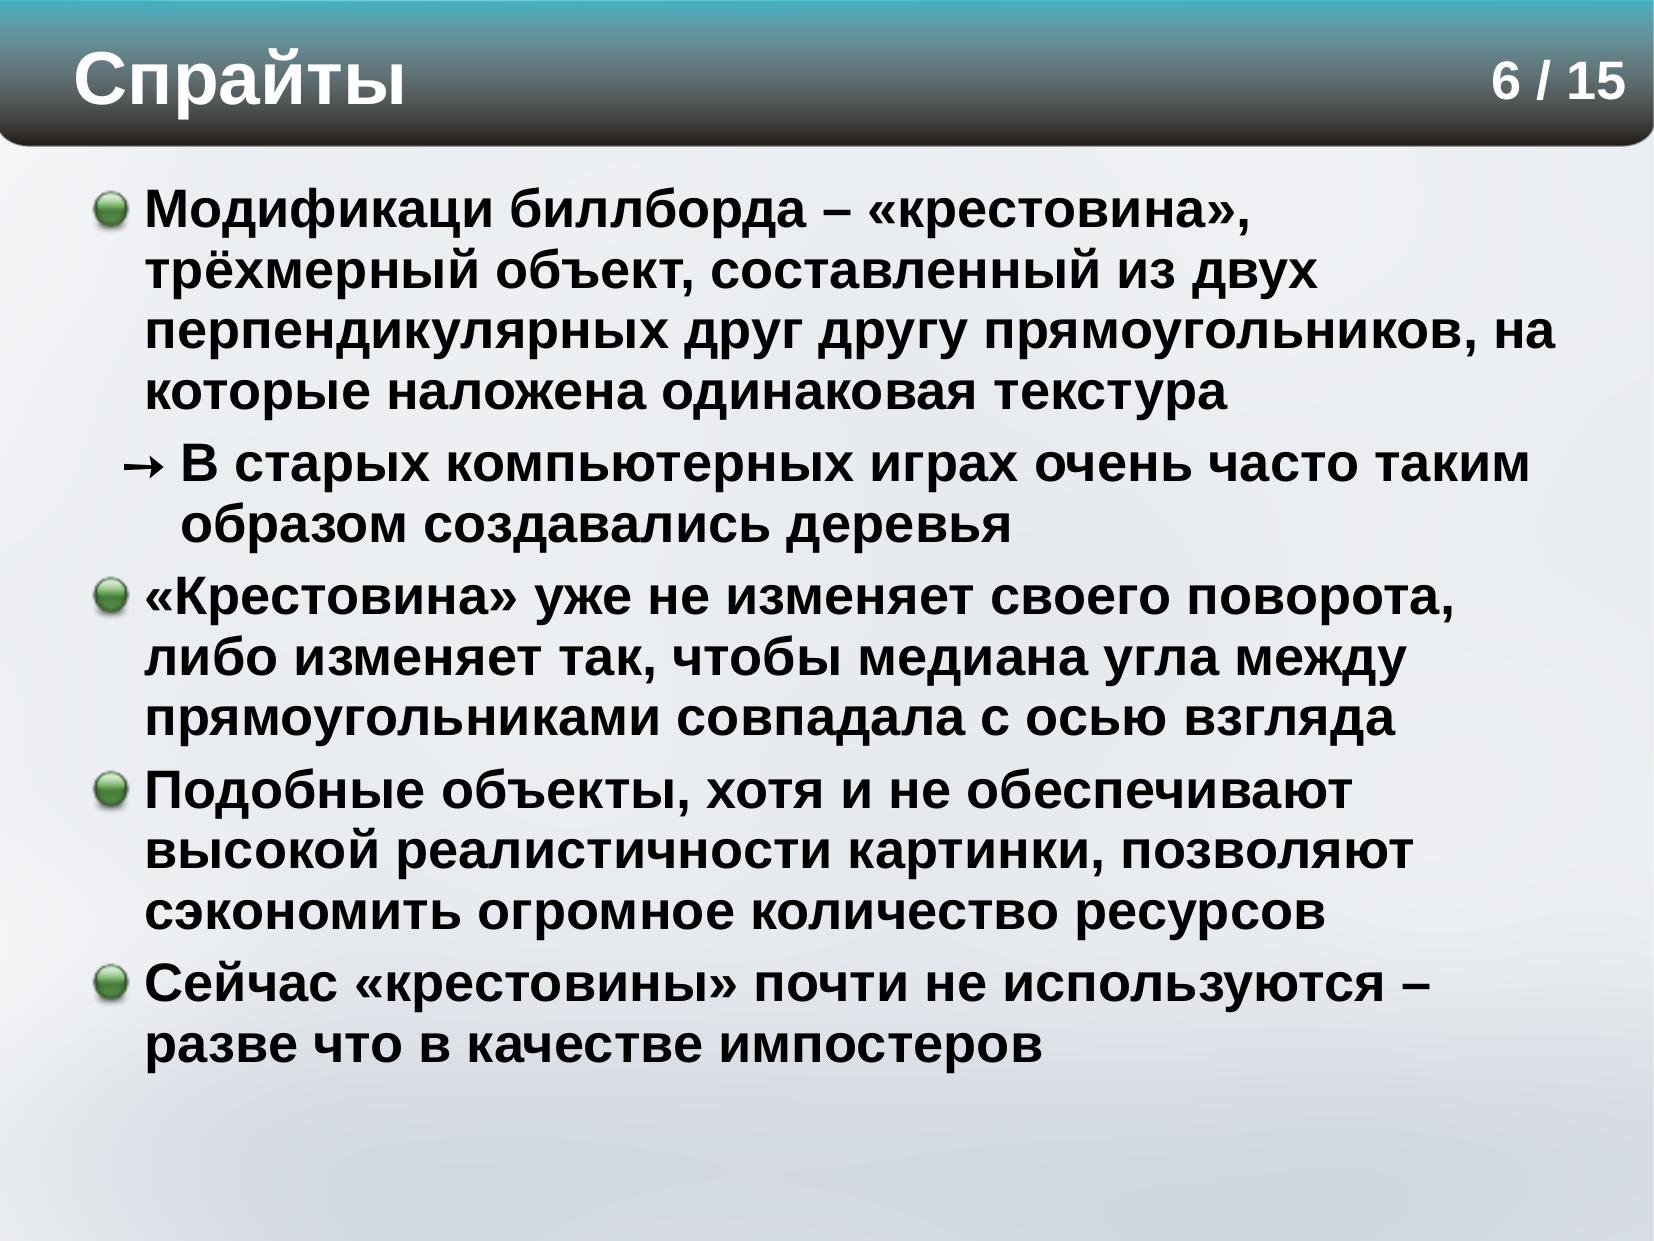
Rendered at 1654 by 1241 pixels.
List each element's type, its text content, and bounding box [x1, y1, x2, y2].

text_box <номер> / 15 [1476, 42, 1654, 179]
text_box Спрайты [59, 29, 1359, 129]
picture [0, 0, 1654, 1241]
text_box Модификаци биллборда – «крестовина», трёхмерный объект, составленный из двух перпендикулярных друг другу прямоугольников, на которые наложена одинаковая текстура В старых компьютерных играх очень часто таким образом создавались деревья «Крестовина» уже не изменяет своего поворота, либо изменяет так, чтобы медиана угла между прямоугольниками совпадала с осью взгляда Подобные объекты, хотя и не обеспечивают высокой реалистичности картинки, позволяют сэкономить огромное количество ресурсов Сейчас «крестовины» почти не используются – разве что в качестве импостеров [70, 171, 1595, 1081]
